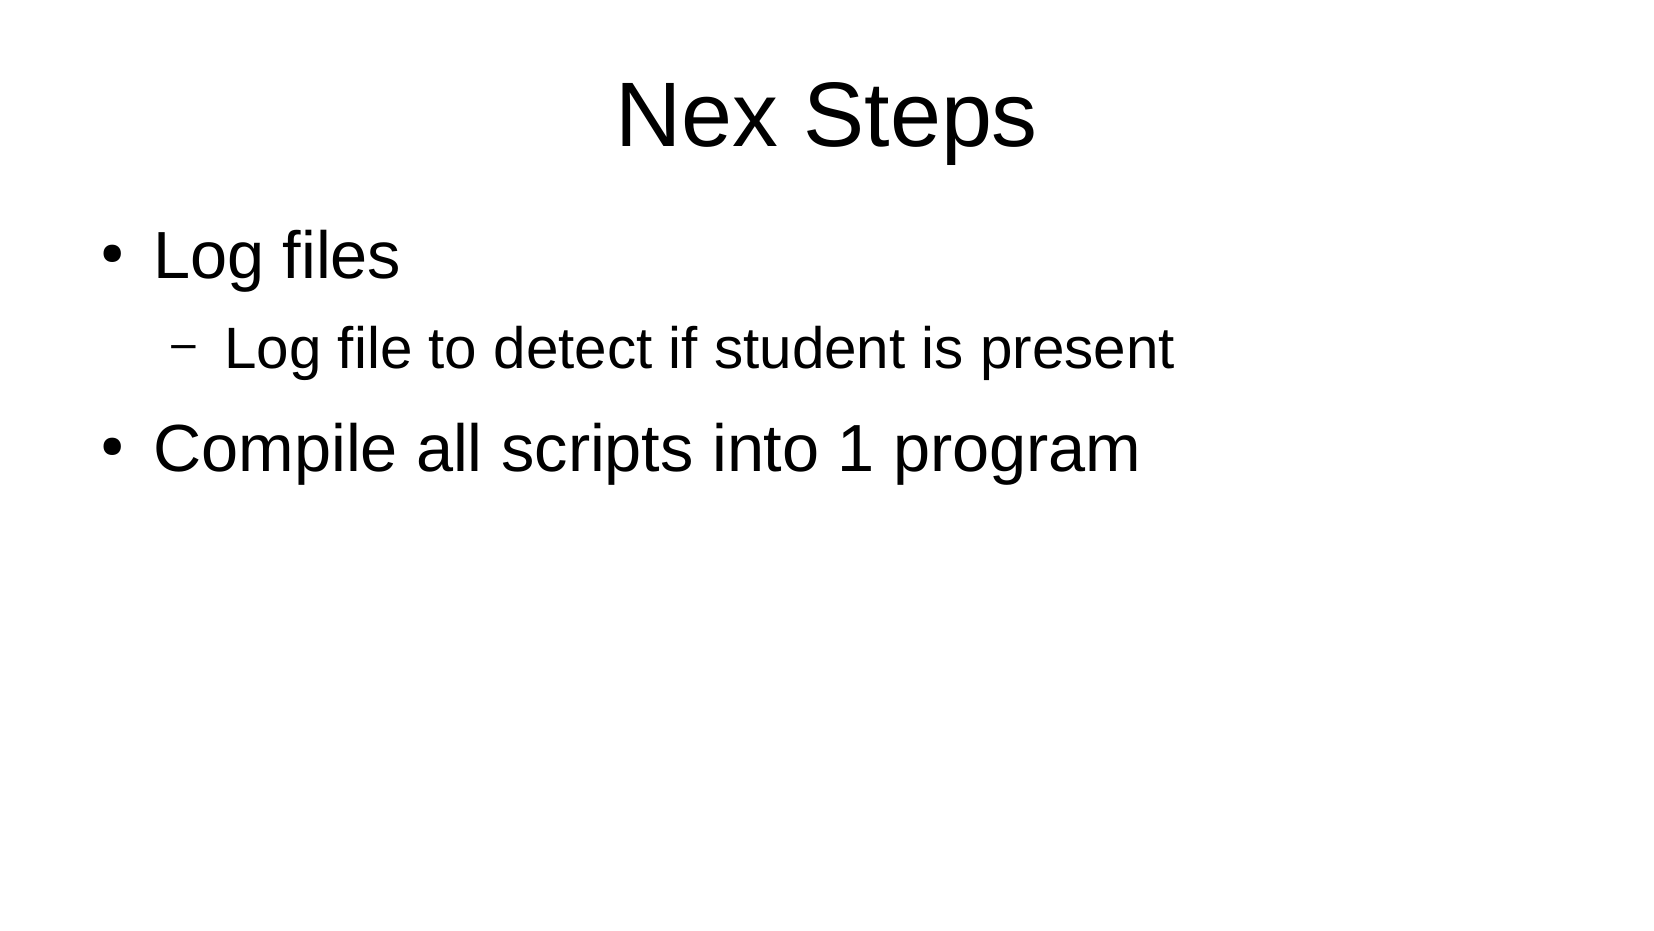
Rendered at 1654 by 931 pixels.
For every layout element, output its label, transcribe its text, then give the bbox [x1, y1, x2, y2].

title Nex Steps [82, 37, 1571, 193]
list Log files Log file to detect if student is present Compile all scripts into 1 program [82, 217, 1571, 758]
